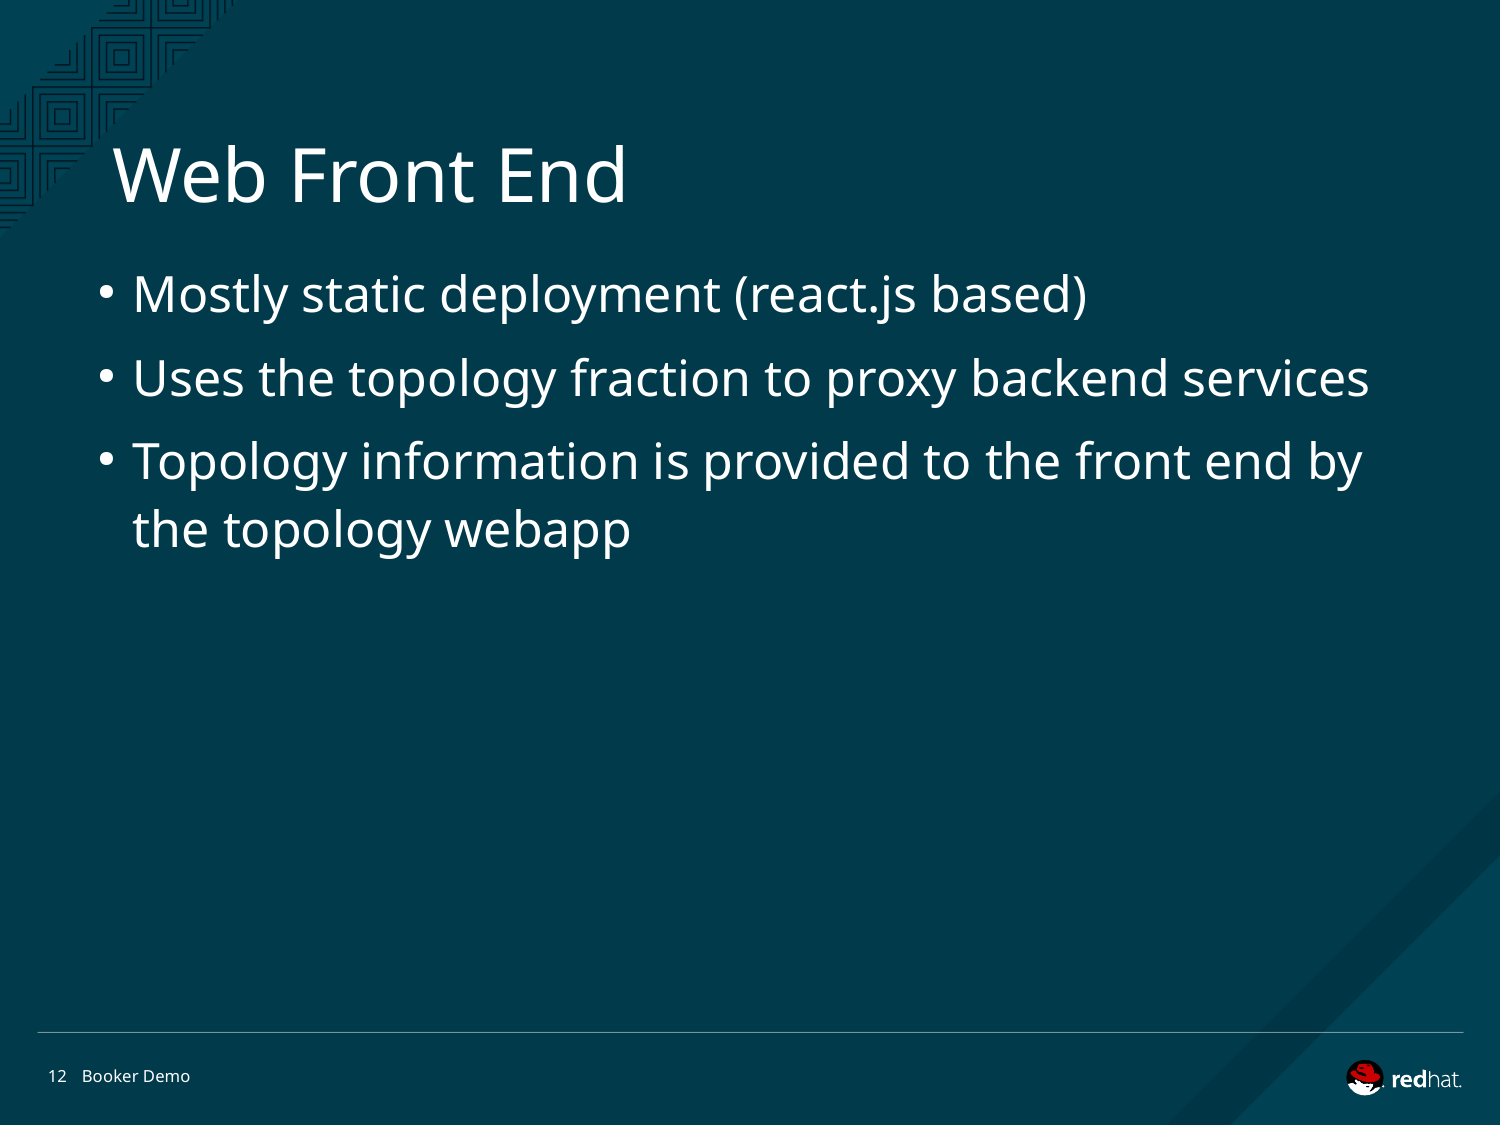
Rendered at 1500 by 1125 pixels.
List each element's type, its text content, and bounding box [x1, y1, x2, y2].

text_box Mostly static deployment (react.js based) Uses the topology fraction to proxy backend services Topology information is provided to the front end by the topology webapp [97, 259, 1441, 961]
title Web Front End [112, 0, 1388, 225]
